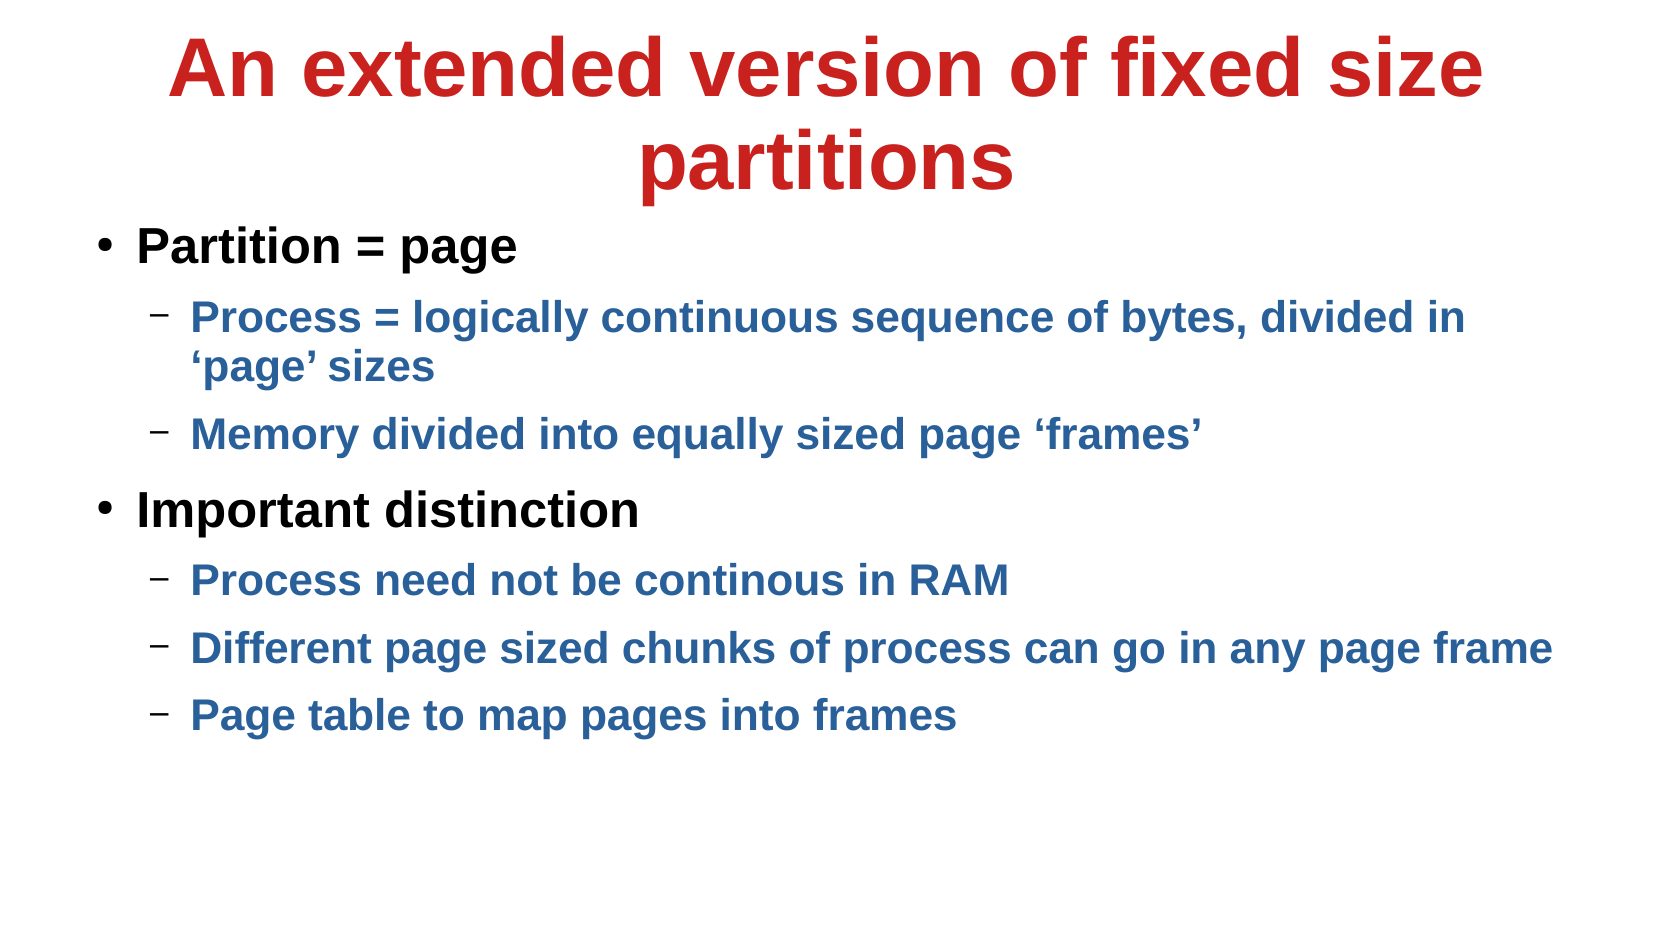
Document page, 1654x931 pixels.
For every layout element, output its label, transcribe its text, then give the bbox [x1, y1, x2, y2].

title An extended version of fixed size partitions [82, 21, 1571, 208]
list Partition = page Process = logically continuous sequence of bytes, divided in ‘page’ sizes Memory divided into equally sized page ‘frames’ Important distinction Process need not be continous in RAM Different page sized chunks of process can go in any page frame Page table to map pages into frames [82, 217, 1571, 758]
